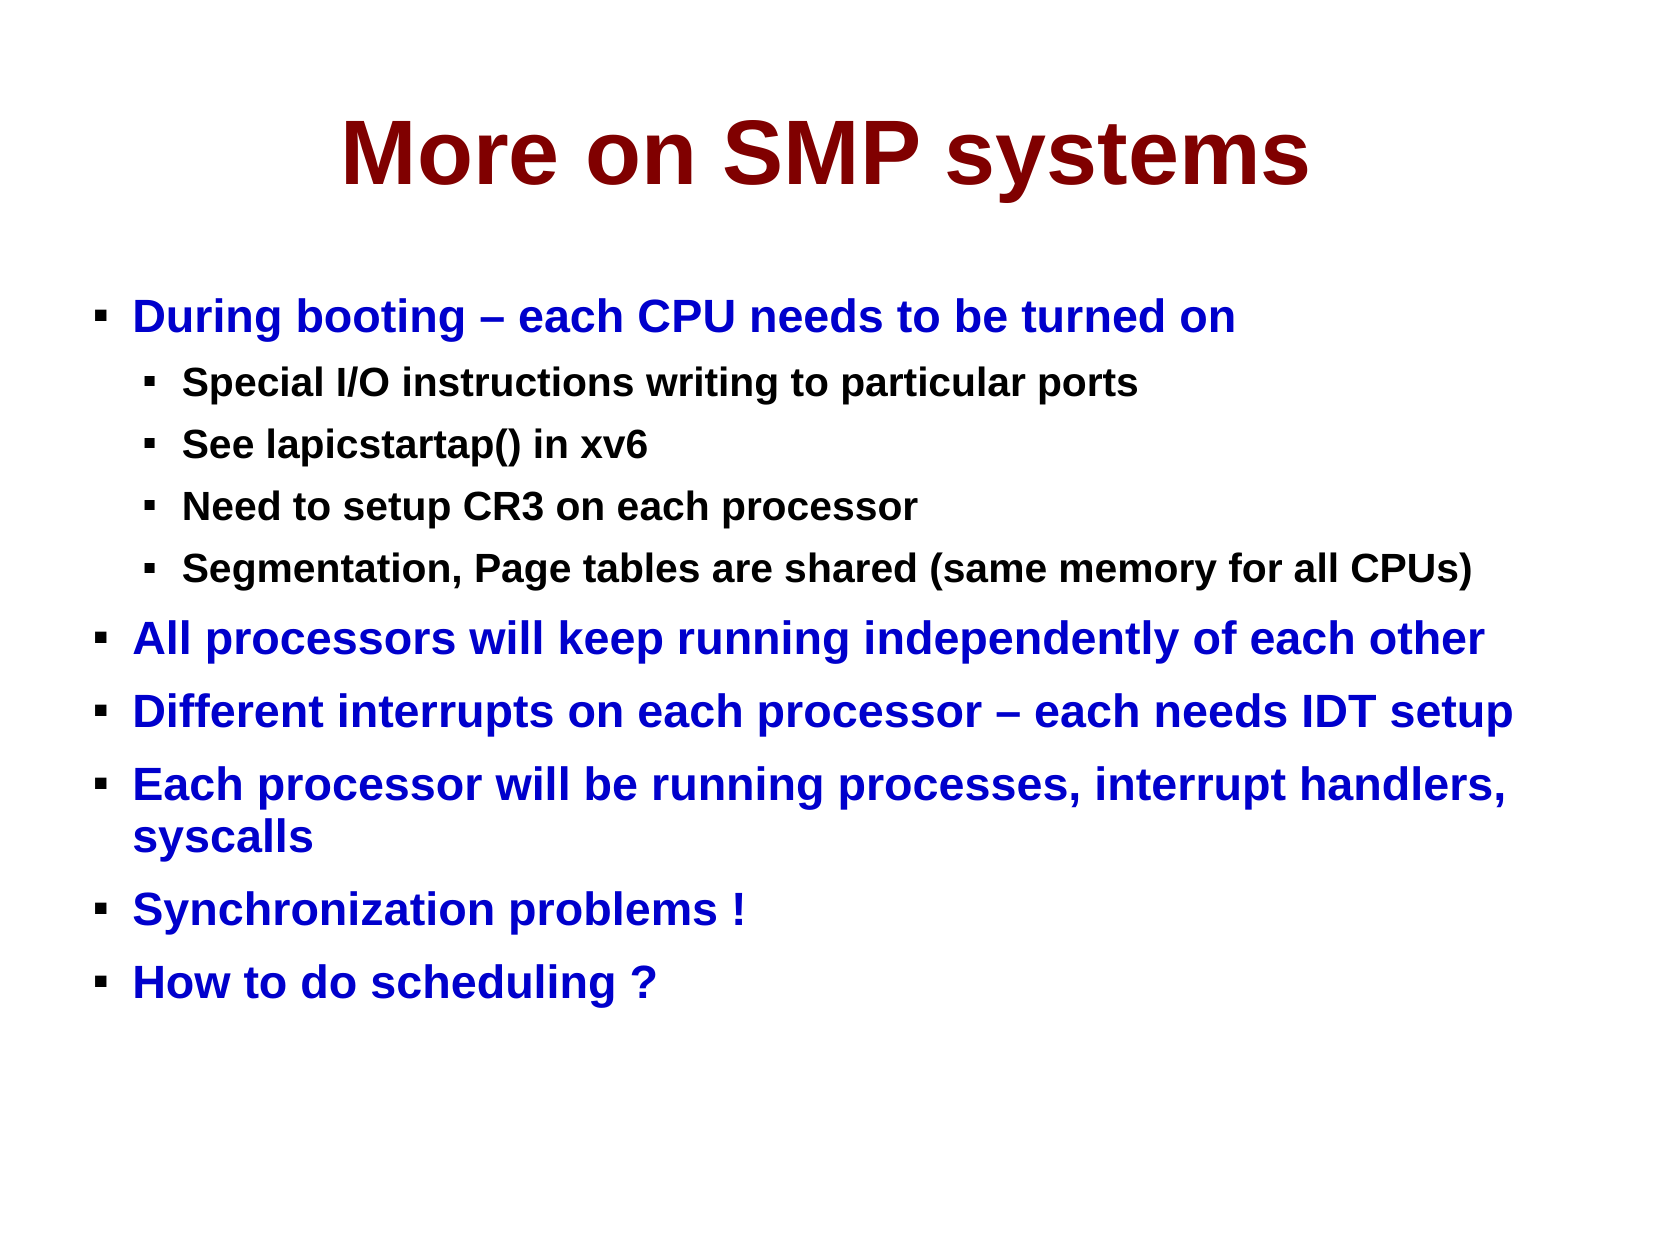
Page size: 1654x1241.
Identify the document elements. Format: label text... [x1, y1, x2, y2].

list During booting – each CPU needs to be turned on Special I/O instructions writing to particular ports See lapicstartap() in xv6 Need to setup CR3 on each processor Segmentation, Page tables are shared (same memory for all CPUs) All processors will keep running independently of each other Different interrupts on each processor – each needs IDT setup Each processor will be running processes, interrupt handlers, syscalls Synchronization problems ! How to do scheduling ? [82, 290, 1571, 1010]
title More on SMP systems [82, 49, 1571, 257]
